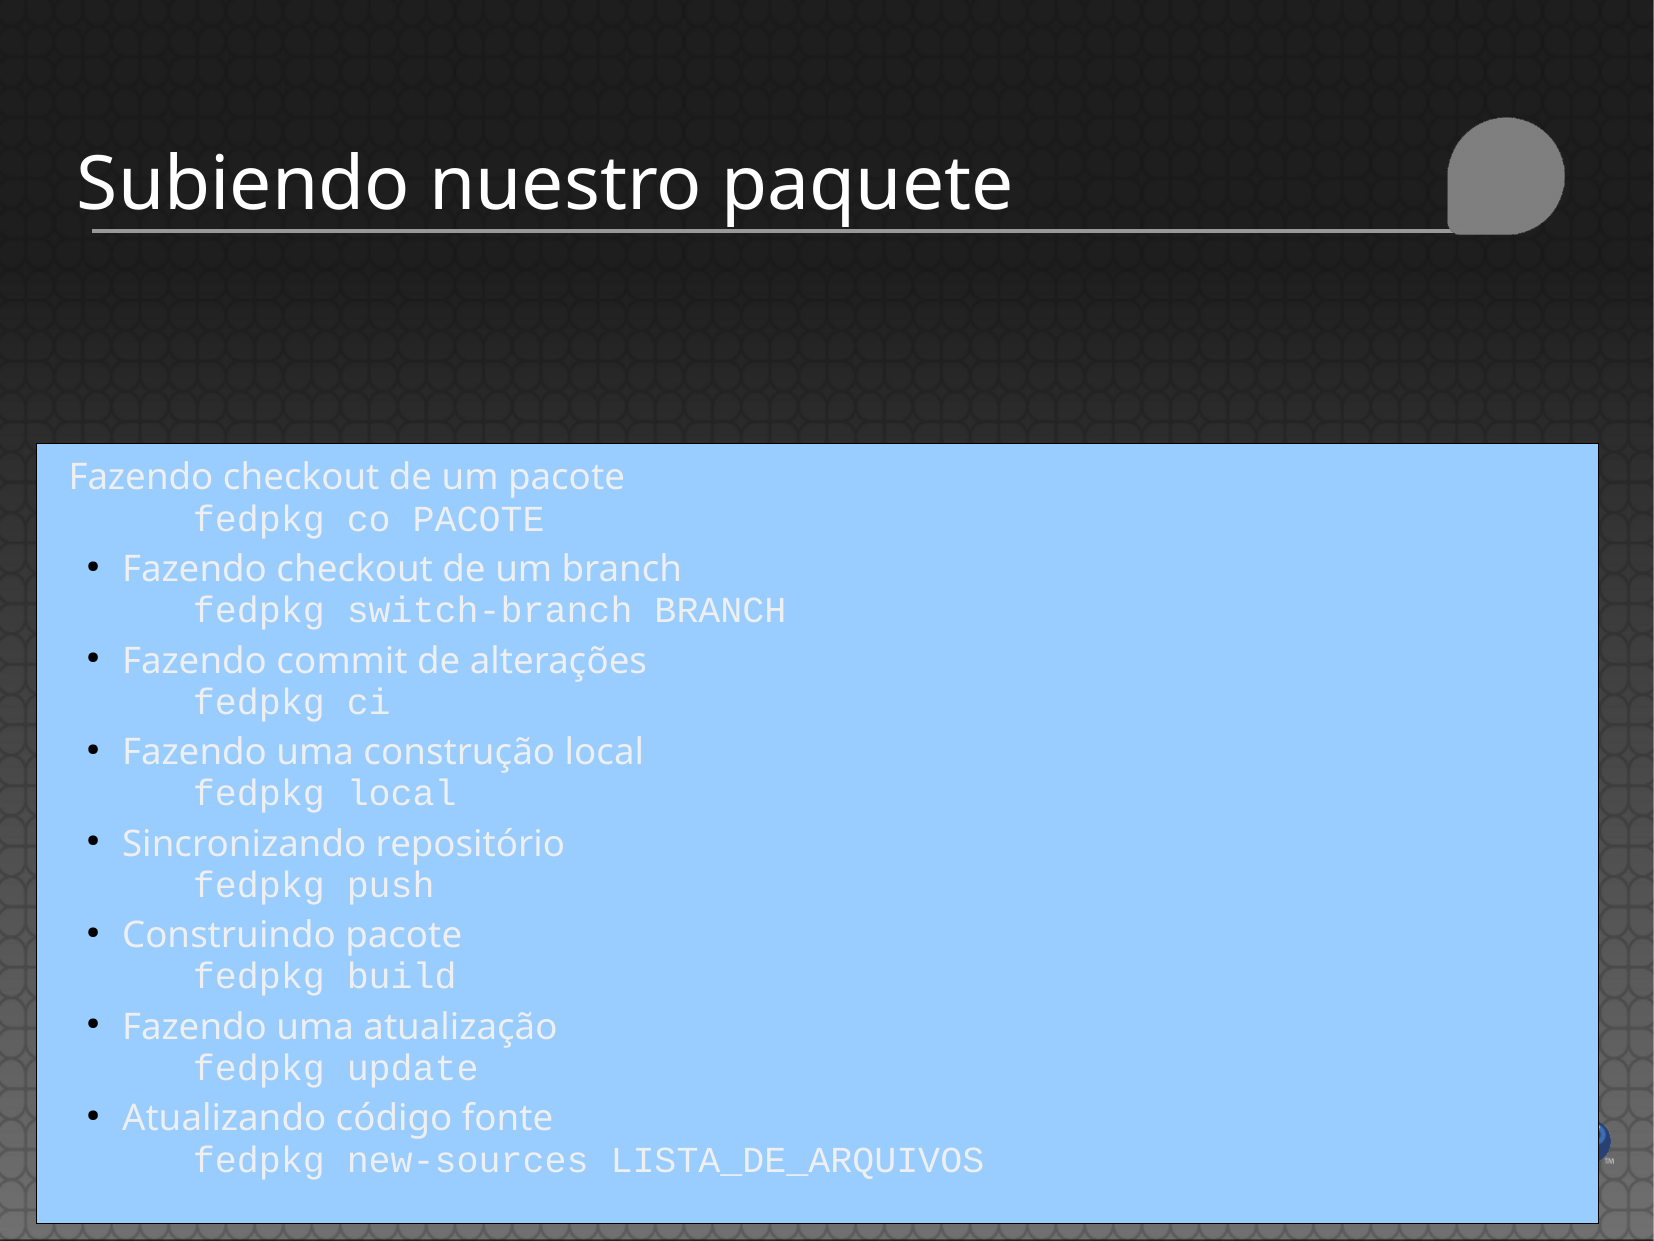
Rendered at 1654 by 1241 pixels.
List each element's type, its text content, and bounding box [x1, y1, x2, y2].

title Subiendo nuestro paquete [76, 112, 1566, 249]
text_box Fazendo checkout de um pacote fedpkg co PACOTE Fazendo checkout de um branch fedpkg switch-branch BRANCH Fazendo commit de alterações fedpkg ci Fazendo uma construção local fedpkg local Sincronizando repositório fedpkg push Construindo pacote fedpkg build Fazendo uma atualização fedpkg update Atualizando código fonte fedpkg new-sources LISTA_DE_ARQUIVOS [36, 443, 1599, 1166]
picture [0, 0, 1654, 1241]
